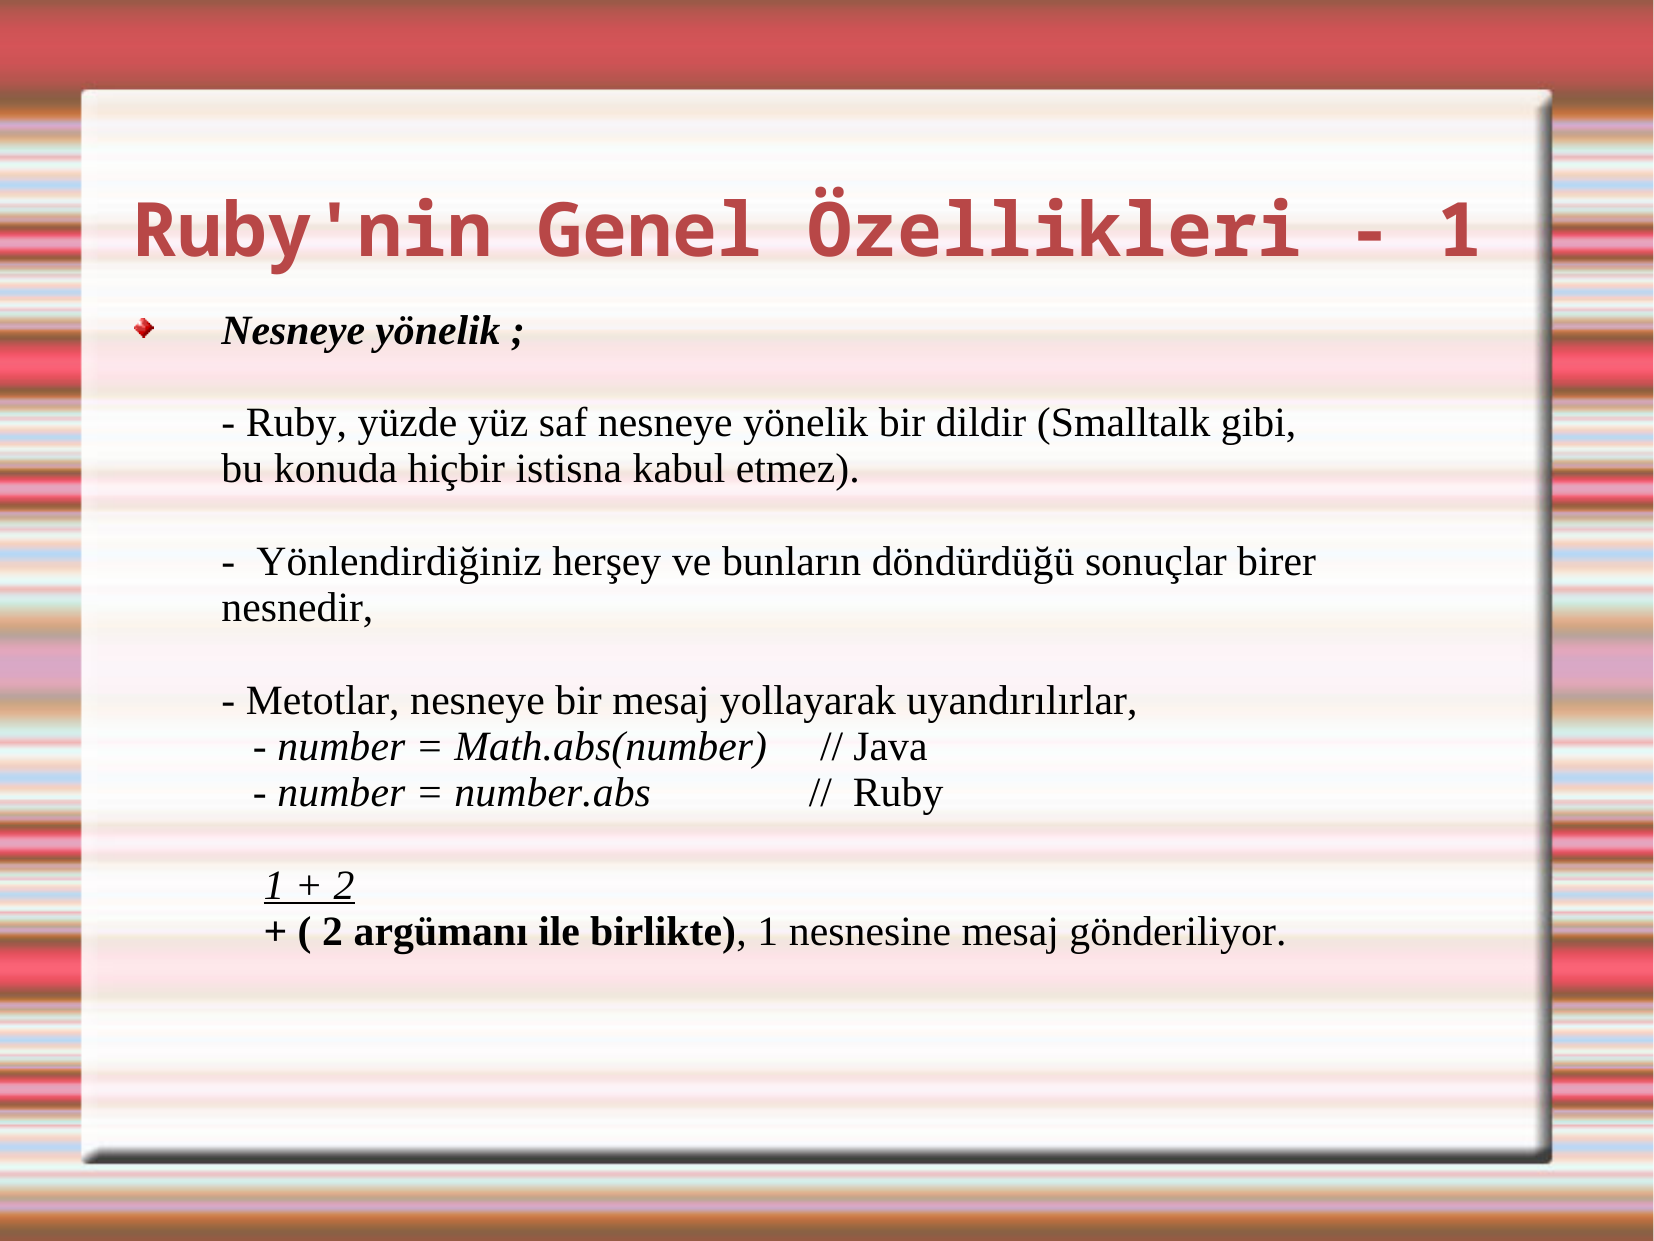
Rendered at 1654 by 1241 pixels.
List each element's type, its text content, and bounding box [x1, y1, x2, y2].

text_box Ruby'nin Genel Özellikleri - 1 [118, 168, 1536, 271]
picture [0, 0, 1654, 1241]
text_box Nesneye yönelik ; - Ruby, yüzde yüz saf nesneye yönelik bir dildir (Smalltalk gibi, bu konuda hiçbir istisna kabul etmez). - Yönlendirdiğiniz herşey ve bunların döndürdüğü sonuçlar birer nesnedir, - Metotlar, nesneye bir mesaj yollayarak uyandırılırlar, - number = Math.abs(number) // Java - number = number.abs // Ruby 1 + 2 + ( 2 argümanı ile birlikte), 1 nesnesine mesaj gönderiliyor. [206, 299, 1359, 1009]
